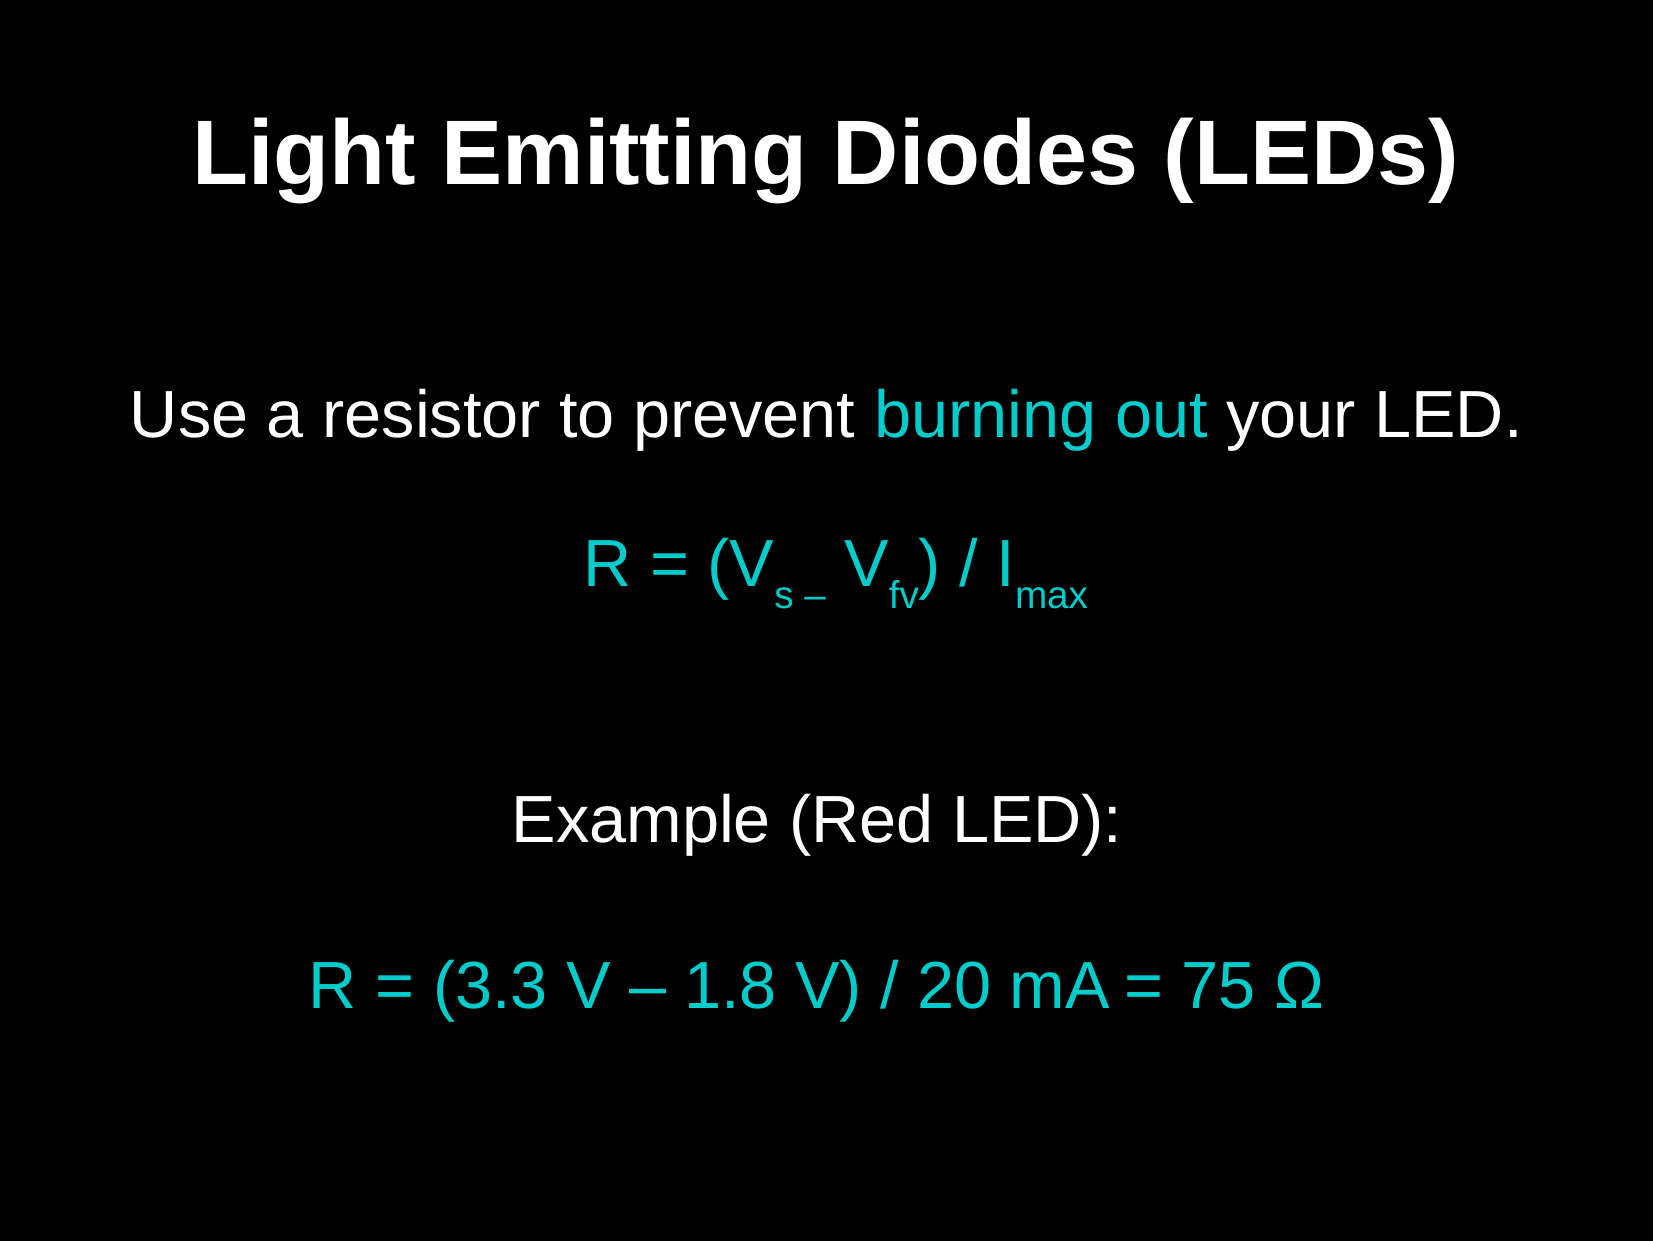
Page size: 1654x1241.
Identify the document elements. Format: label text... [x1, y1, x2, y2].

subtitle Use a resistor to prevent burning out your LED. R = (Vs – Vfv) / Imax Example (Red LED): R = (3.3 V – 1.8 V) / 20 mA = 75 Ω [82, 290, 1571, 1109]
title Light Emitting Diodes (LEDs) [82, 49, 1571, 257]
